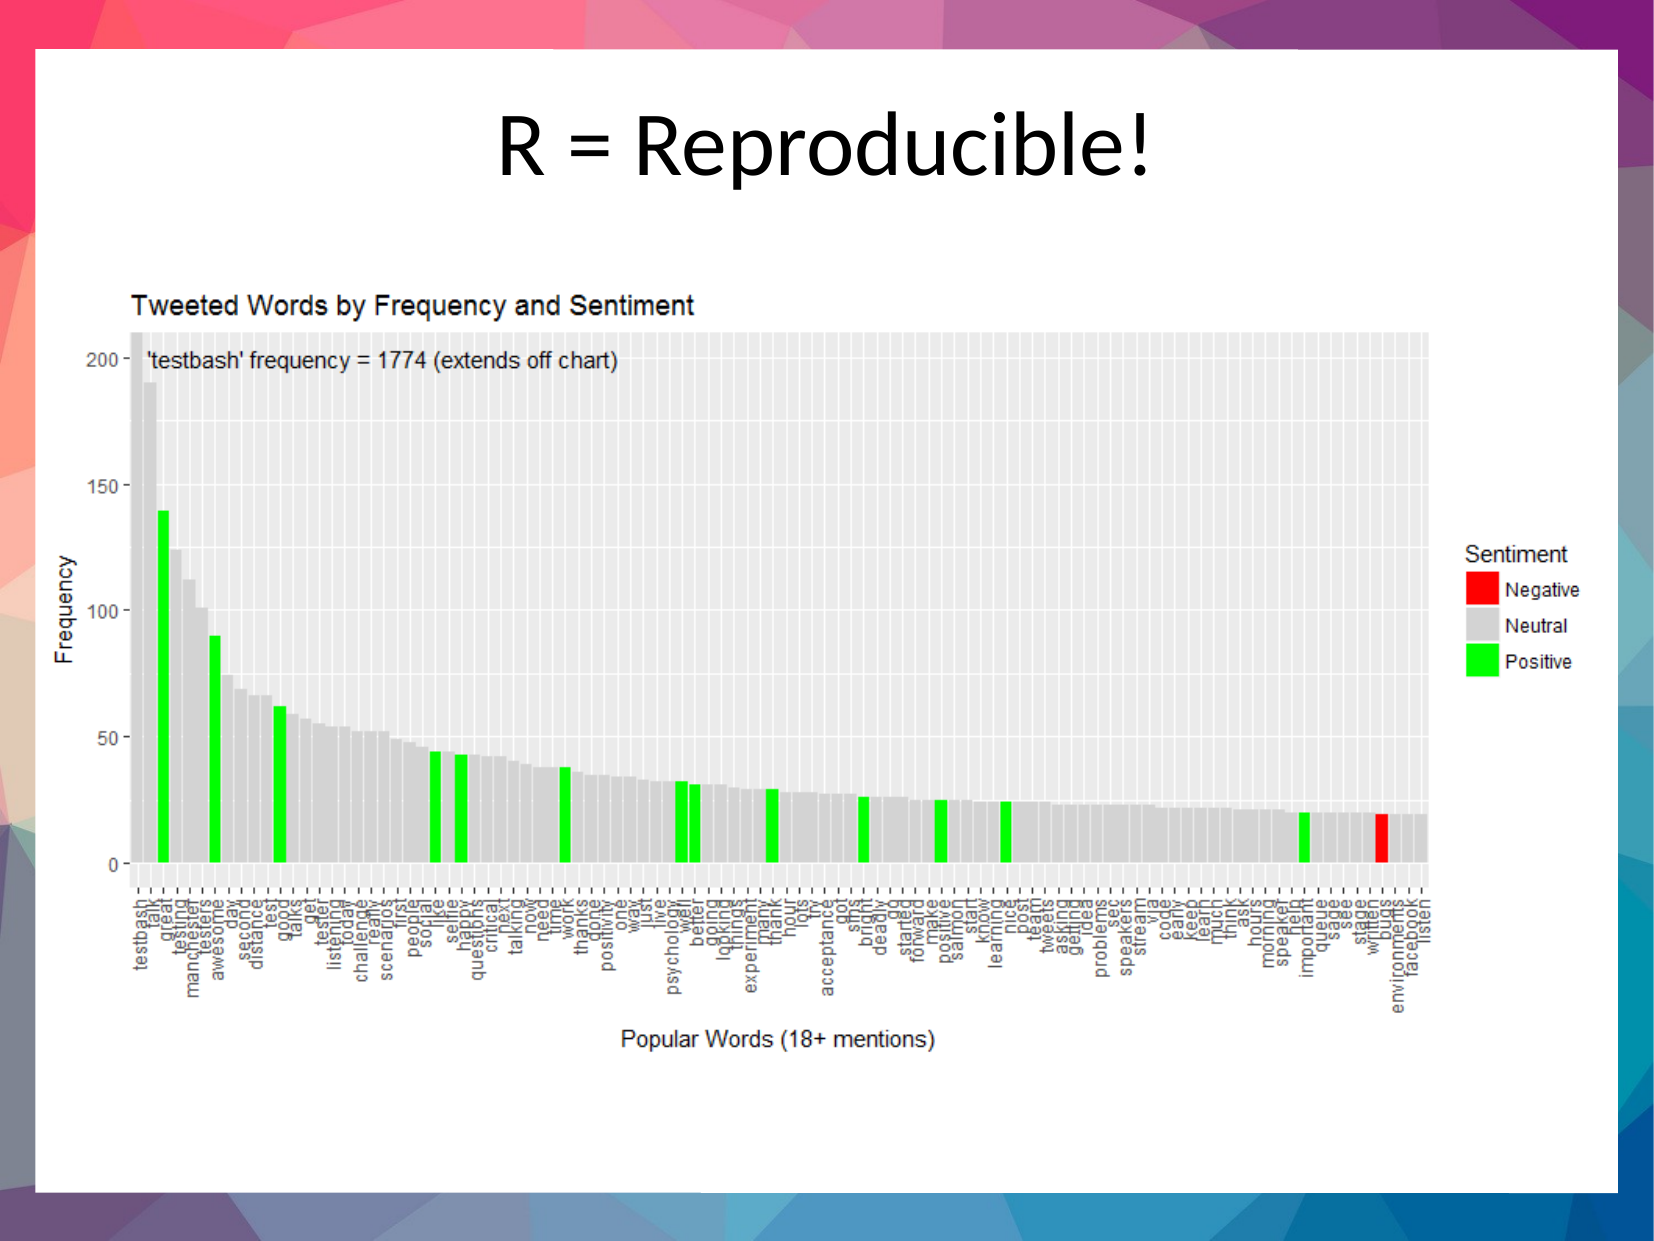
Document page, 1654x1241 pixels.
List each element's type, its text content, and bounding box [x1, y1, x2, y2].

picture [41, 281, 1604, 1063]
title R = Reproducible! [82, 49, 1571, 257]
picture [0, 0, 1654, 1241]
picture [1385, 1106, 1654, 1241]
